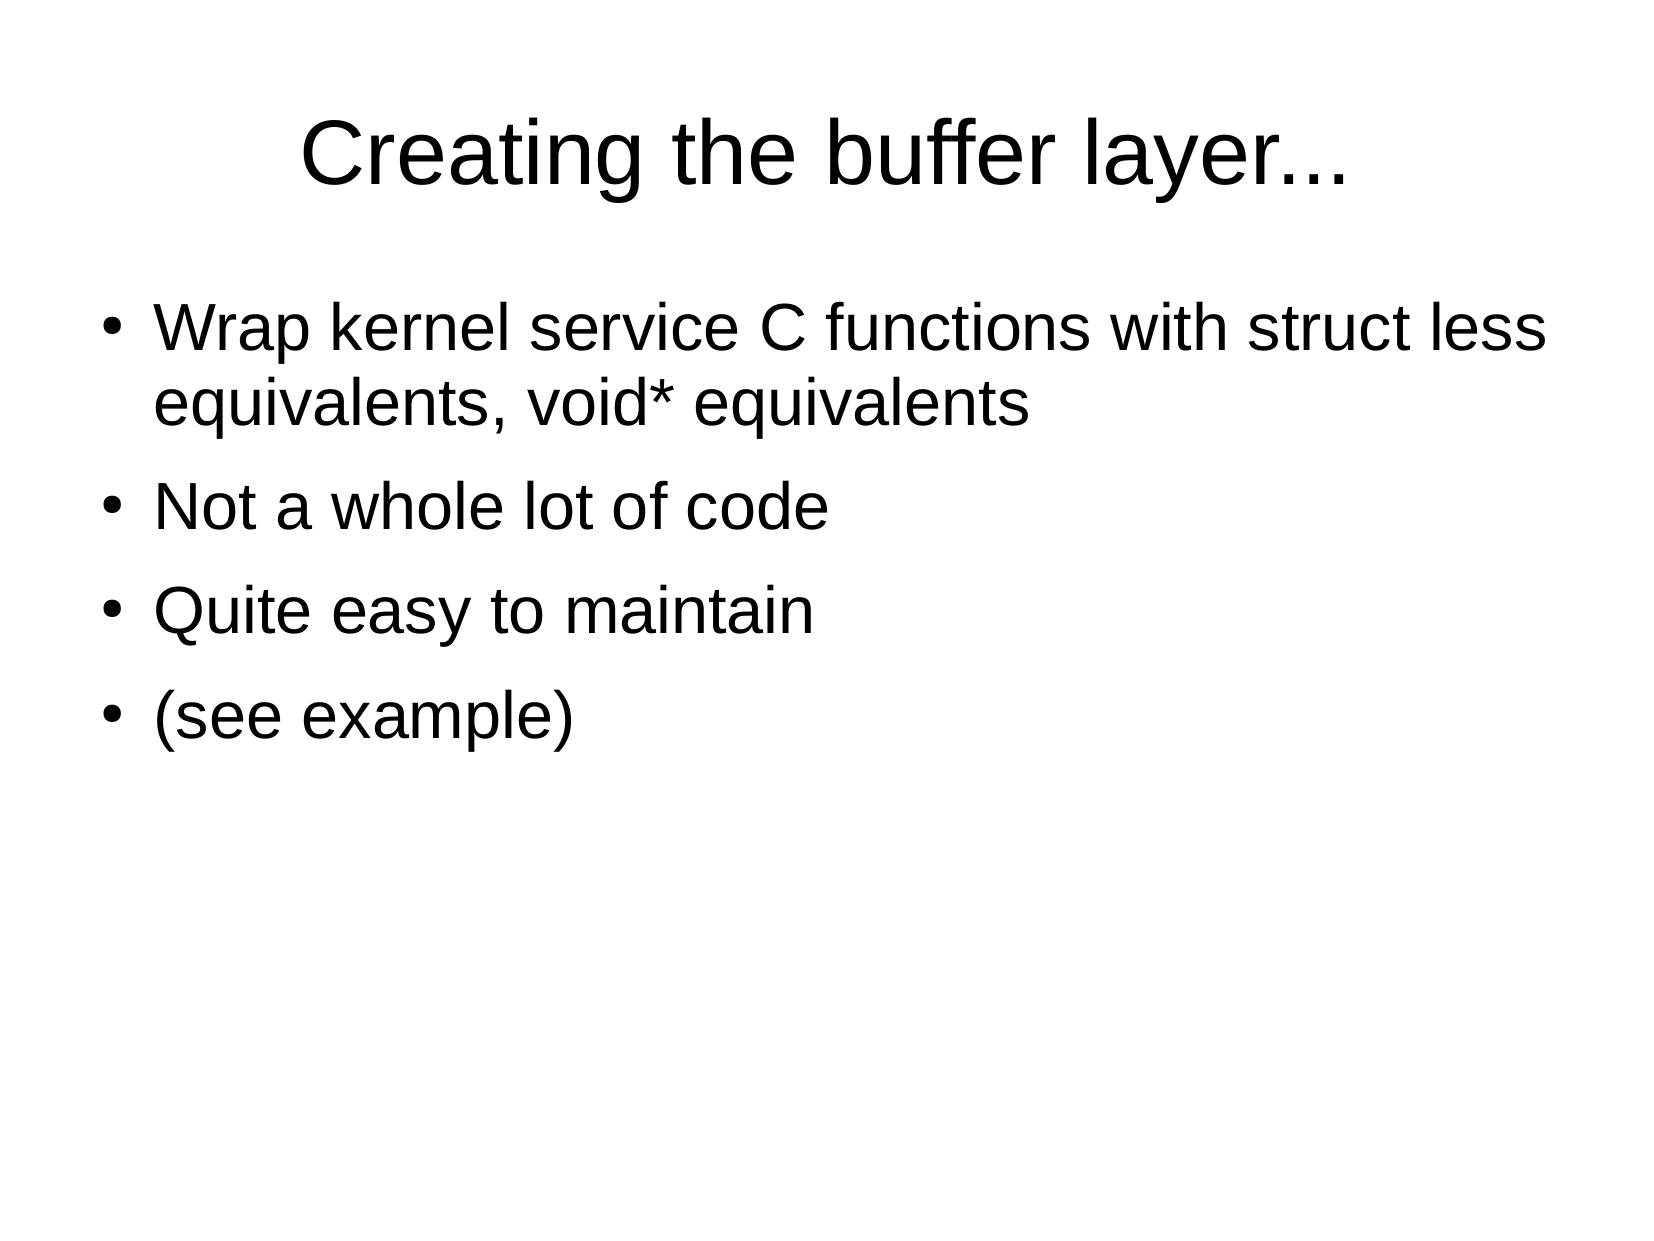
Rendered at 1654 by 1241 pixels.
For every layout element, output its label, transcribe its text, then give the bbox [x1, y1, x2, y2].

title Creating the buffer layer... [82, 49, 1571, 257]
list Wrap kernel service C functions with struct less equivalents, void* equivalents Not a whole lot of code Quite easy to maintain (see example) [82, 290, 1571, 1109]
